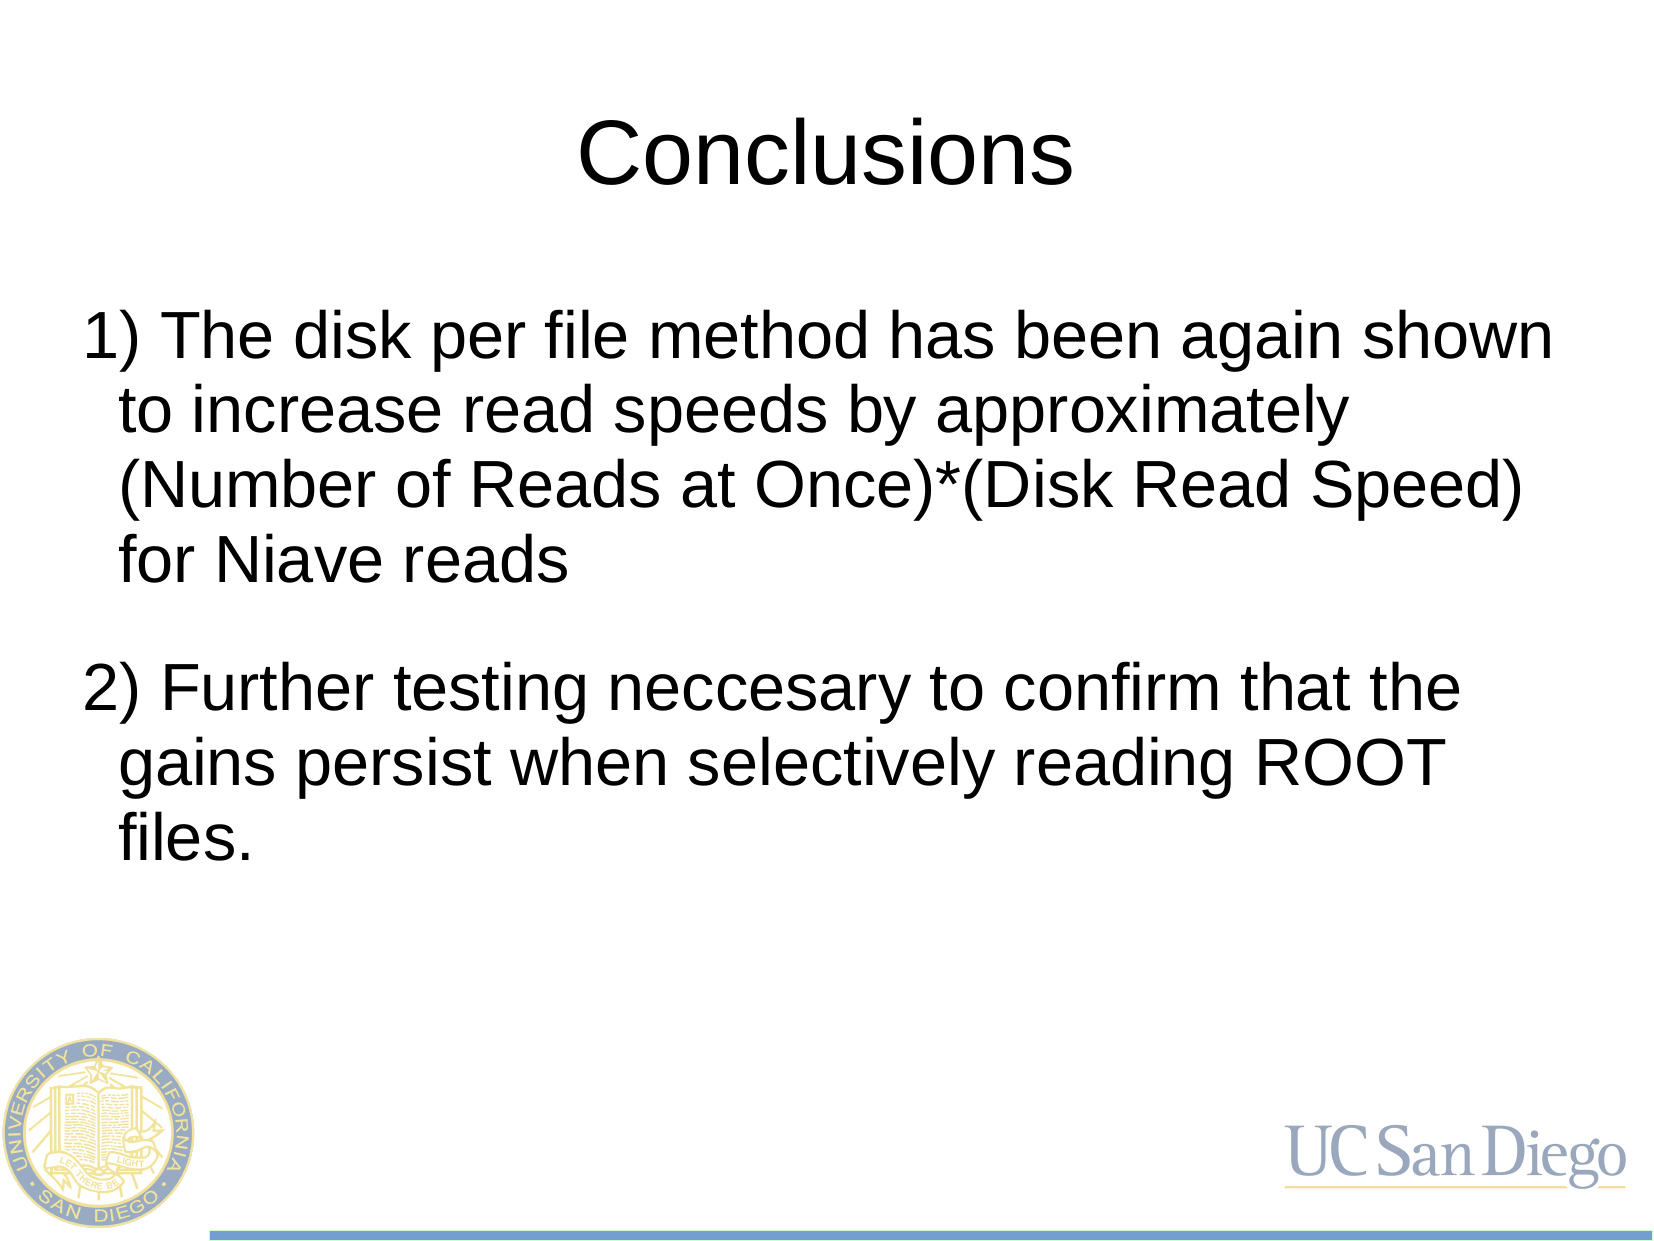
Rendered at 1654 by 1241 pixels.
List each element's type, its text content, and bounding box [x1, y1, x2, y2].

picture [0, 1034, 196, 1231]
subtitle The disk per file method has been again shown to increase read speeds by approximately (Number of Reads at Once)*(Disk Read Speed) for Niave reads Further testing neccesary to confirm that the gains persist when selectively reading ROOT files. [82, 290, 1571, 1010]
title Conclusions [82, 49, 1571, 257]
text_box [209, 1230, 1653, 1241]
picture [1253, 1089, 1653, 1230]
